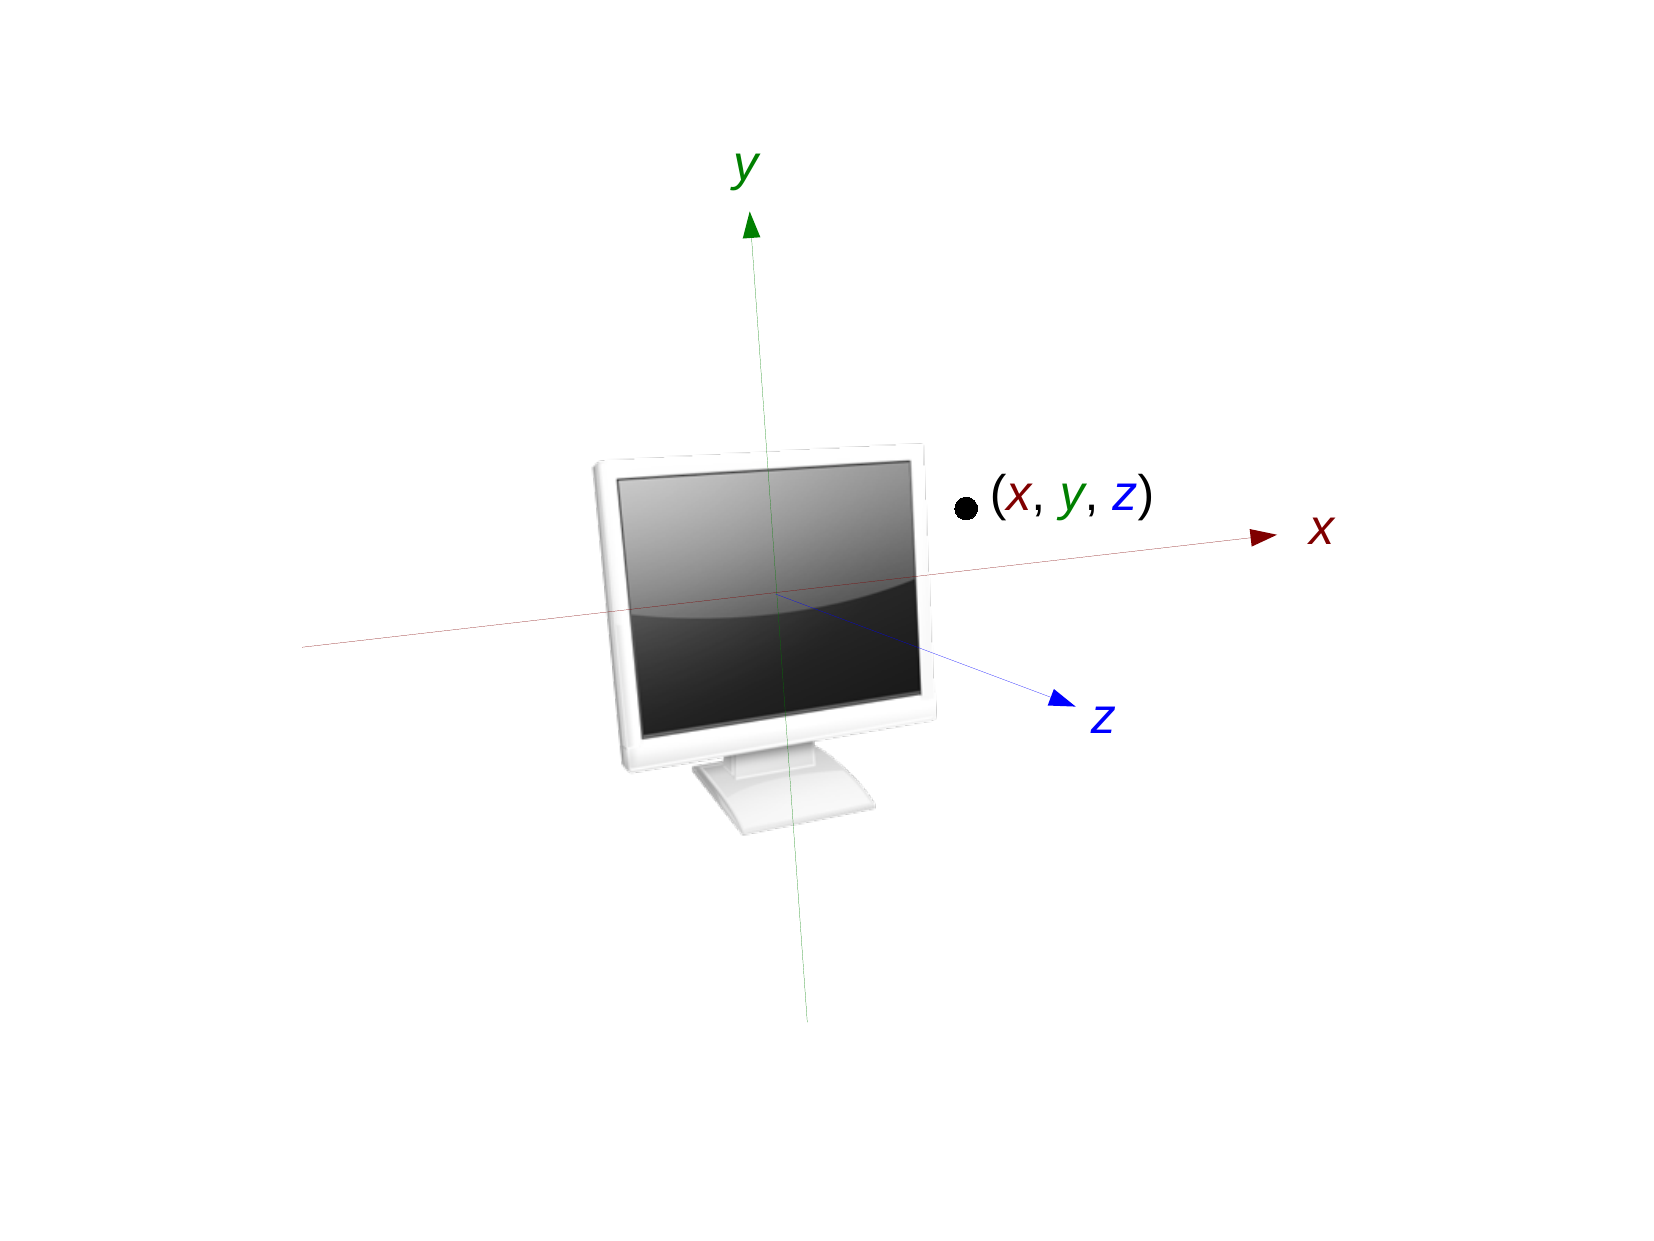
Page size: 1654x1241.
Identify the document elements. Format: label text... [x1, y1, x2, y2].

text_box [954, 497, 975, 520]
picture [778, 596, 965, 840]
text_box (x, y, z) [975, 457, 1276, 529]
picture [564, 439, 776, 616]
text_box z [1076, 680, 1189, 752]
text_box y [718, 128, 869, 199]
text_box x [1294, 491, 1407, 562]
picture [767, 439, 965, 592]
picture [564, 593, 794, 840]
picture [777, 571, 965, 664]
